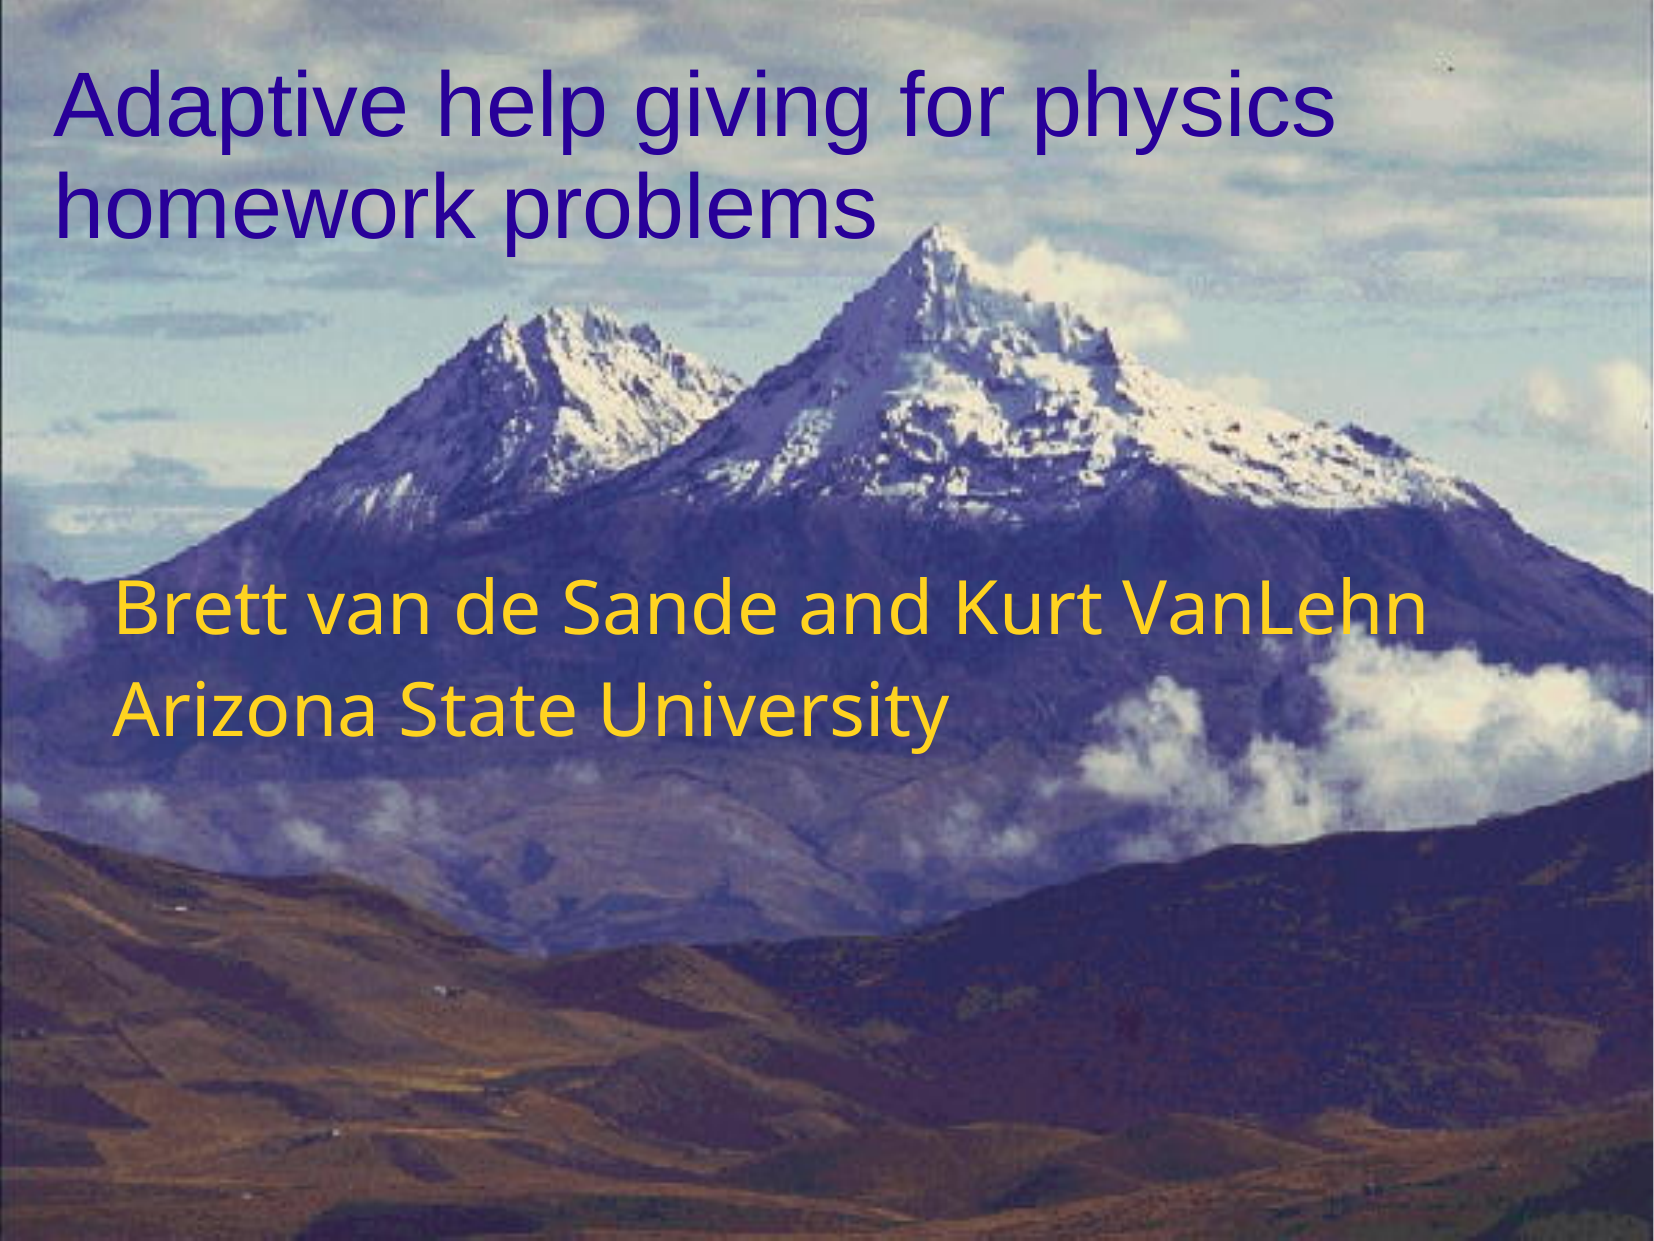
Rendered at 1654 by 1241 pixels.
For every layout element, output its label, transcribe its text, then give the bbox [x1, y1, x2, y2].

title Adaptive help giving for physics homework problems [53, 15, 1420, 297]
subtitle Brett van de Sande and Kurt VanLehn Arizona State University [112, 525, 1637, 788]
picture [0, 0, 1654, 1241]
